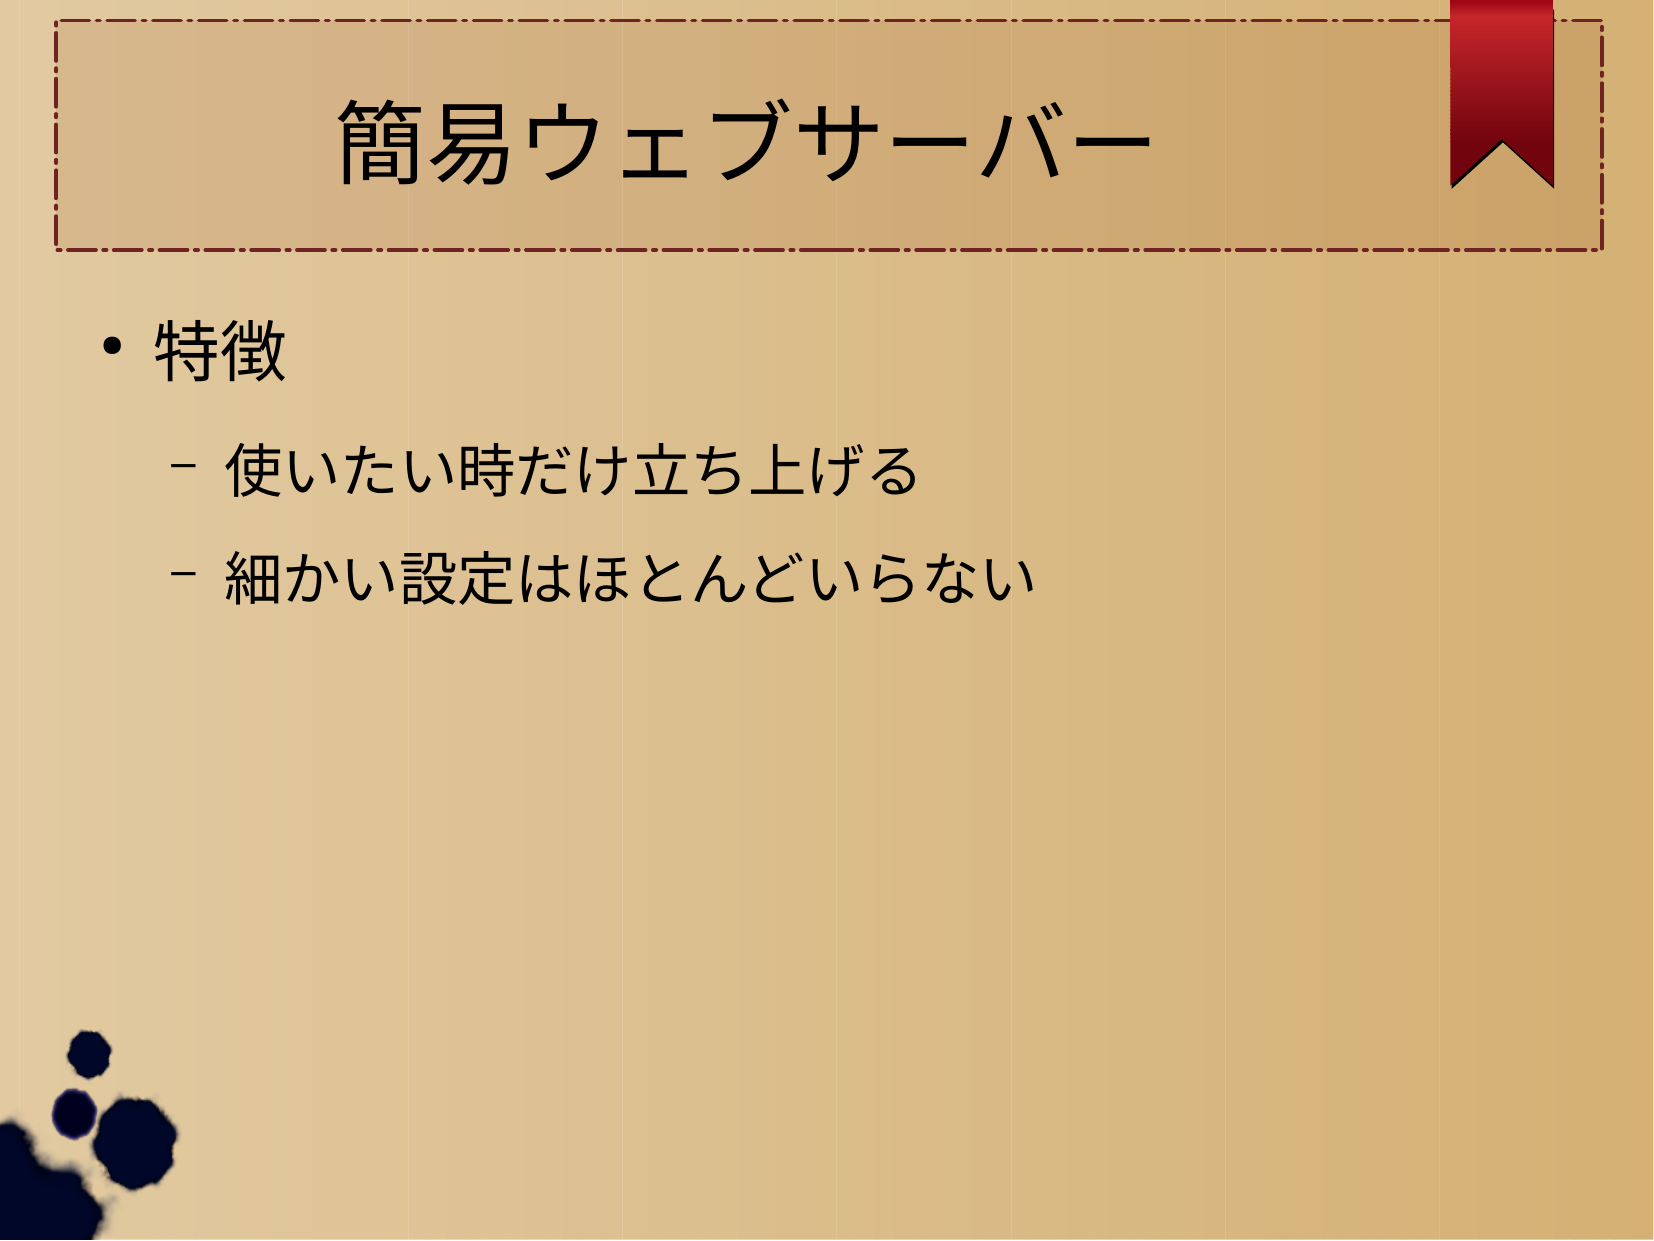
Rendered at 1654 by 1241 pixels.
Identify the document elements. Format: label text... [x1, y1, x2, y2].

title 簡易ウェブサーバー [82, 47, 1412, 229]
list 特徴 使いたい時だけ立ち上げる 細かい設定はほとんどいらない [82, 299, 1571, 1019]
